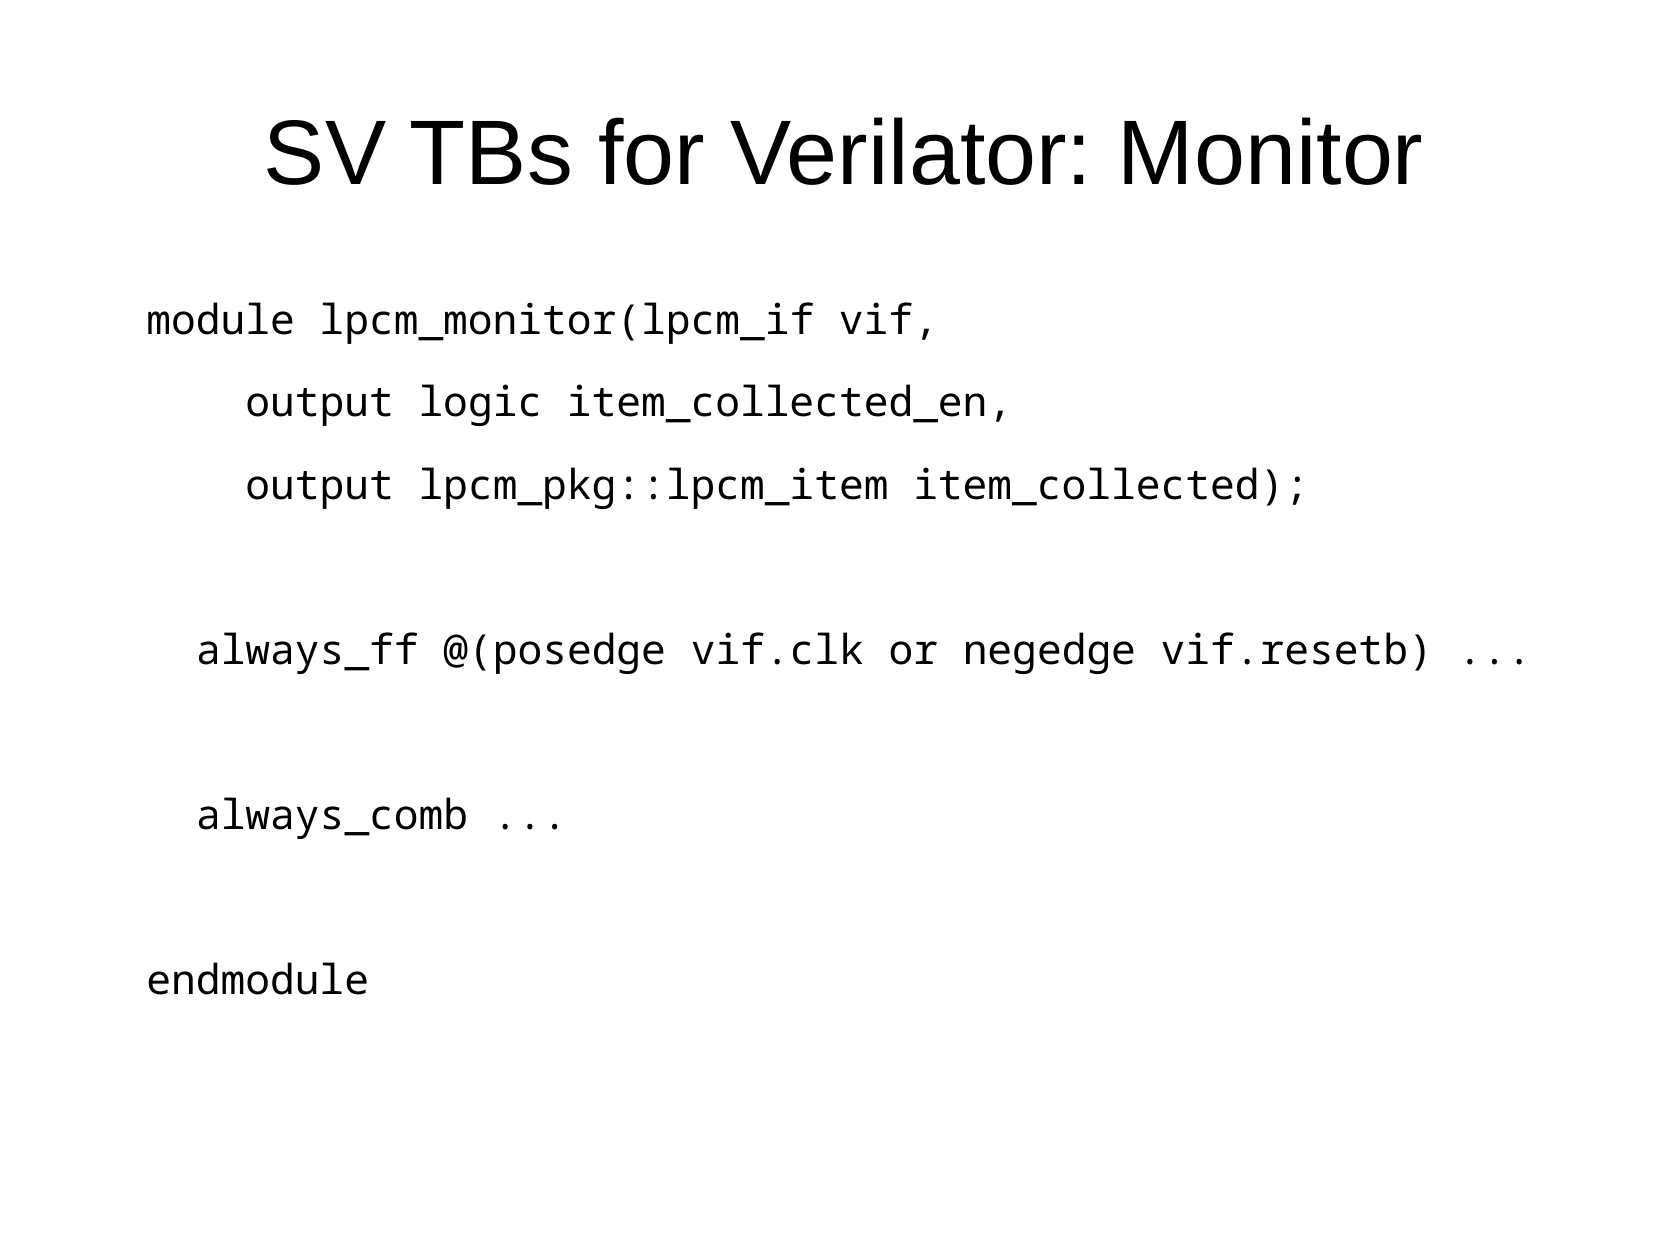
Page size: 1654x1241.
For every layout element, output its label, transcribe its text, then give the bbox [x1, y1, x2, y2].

title SV TBs for Verilator: Monitor [82, 49, 1571, 257]
list module lpcm_monitor(lpcm_if vif, output logic item_collected_en, output lpcm_pkg::lpcm_item item_collected); always_ff @(posedge vif.clk or negedge vif.resetb) ... always_comb ... endmodule [82, 290, 1607, 1010]
